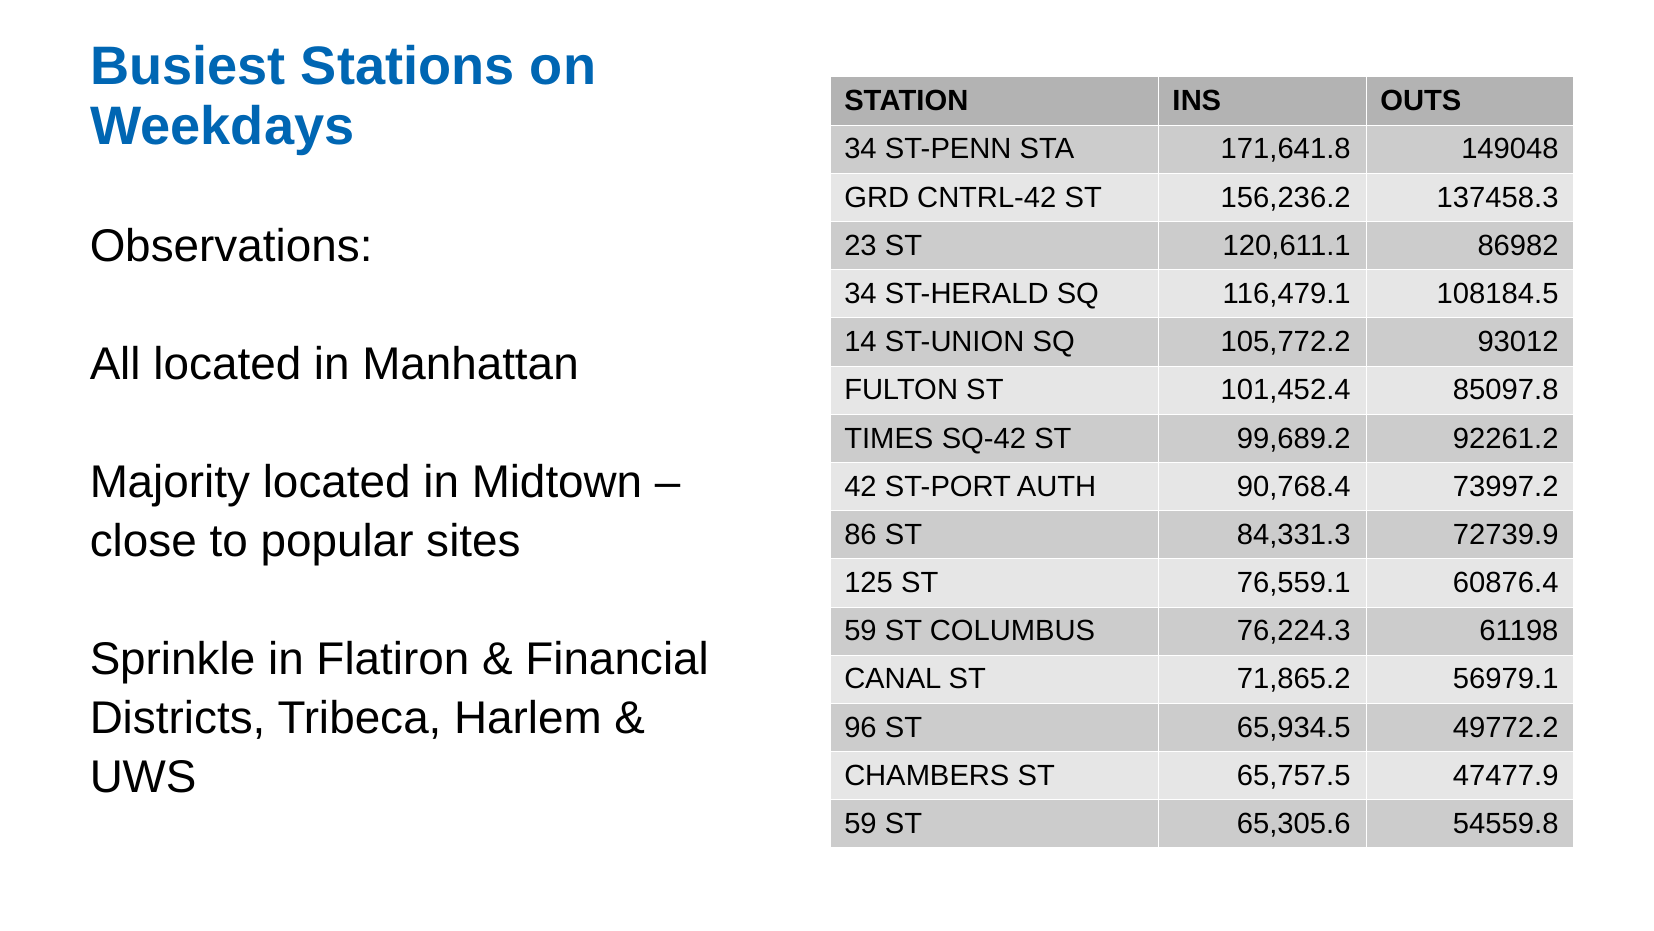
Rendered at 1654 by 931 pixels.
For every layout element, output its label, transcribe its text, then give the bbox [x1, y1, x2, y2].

table_cell 61198 [1367, 608, 1573, 655]
table_cell 60876.4 [1367, 559, 1573, 607]
table_cell 73997.2 [1367, 463, 1573, 510]
table_cell 34 ST-HERALD SQ [831, 270, 1158, 317]
table_cell 108184.5 [1367, 270, 1573, 317]
table_cell 92261.2 [1367, 415, 1573, 462]
table_cell 86982 [1367, 222, 1573, 269]
table_cell 72739.9 [1367, 511, 1573, 558]
table_header OUTS [1367, 77, 1573, 125]
table_cell GRD CNTRL-42 ST [831, 174, 1158, 221]
table_header INS [1159, 77, 1366, 125]
text_box Observations: All located in Manhattan Majority located in Midtown – close to popular sites Sprinkle in Flatiron & Financial Districts, Tribeca, Harlem & UWS [75, 205, 766, 810]
table_cell CHAMBERS ST [831, 752, 1158, 799]
table_cell CANAL ST [831, 656, 1158, 703]
table_cell 171,641.8 [1159, 126, 1366, 173]
table_cell 65,757.5 [1159, 752, 1366, 799]
table_cell 116,479.1 [1159, 270, 1366, 317]
table_cell 85097.8 [1367, 367, 1573, 414]
table_cell 137458.3 [1367, 174, 1573, 221]
table_cell 101,452.4 [1159, 367, 1366, 414]
table_cell 65,934.5 [1159, 704, 1366, 751]
table_cell 105,772.2 [1159, 318, 1366, 366]
table_cell 96 ST [831, 704, 1158, 751]
table_cell 76,559.1 [1159, 559, 1366, 607]
table_cell 125 ST [831, 559, 1158, 607]
table_cell 59 ST [831, 800, 1158, 847]
table_cell 90,768.4 [1159, 463, 1366, 510]
table_cell 93012 [1367, 318, 1573, 366]
table_cell 65,305.6 [1159, 800, 1366, 847]
table_cell TIMES SQ-42 ST [831, 415, 1158, 462]
table_cell 14 ST-UNION SQ [831, 318, 1158, 366]
table_header STATION [891, 77, 1158, 125]
table_cell 71,865.2 [1159, 656, 1366, 703]
table_cell 54559.8 [1367, 800, 1573, 847]
table_cell 84,331.3 [1159, 511, 1366, 558]
table_cell 47477.9 [1367, 752, 1573, 799]
table_cell 76,224.3 [1159, 608, 1366, 655]
table_cell 34 ST-PENN STA [891, 126, 1158, 173]
table_cell 99,689.2 [1159, 415, 1366, 462]
table_cell 42 ST-PORT AUTH [831, 463, 1158, 510]
table_cell 149048 [1367, 126, 1573, 173]
table_cell 120,611.1 [1159, 222, 1366, 269]
title Busiest Stations on Weekdays [0, 11, 891, 181]
table_cell 49772.2 [1367, 704, 1573, 751]
table_cell 56979.1 [1367, 656, 1573, 703]
table_cell 156,236.2 [1159, 174, 1366, 221]
table_cell 23 ST [831, 222, 1158, 269]
table_cell 59 ST COLUMBUS [831, 608, 1158, 655]
table_cell FULTON ST [831, 367, 1158, 414]
table_cell 86 ST [831, 511, 1158, 558]
